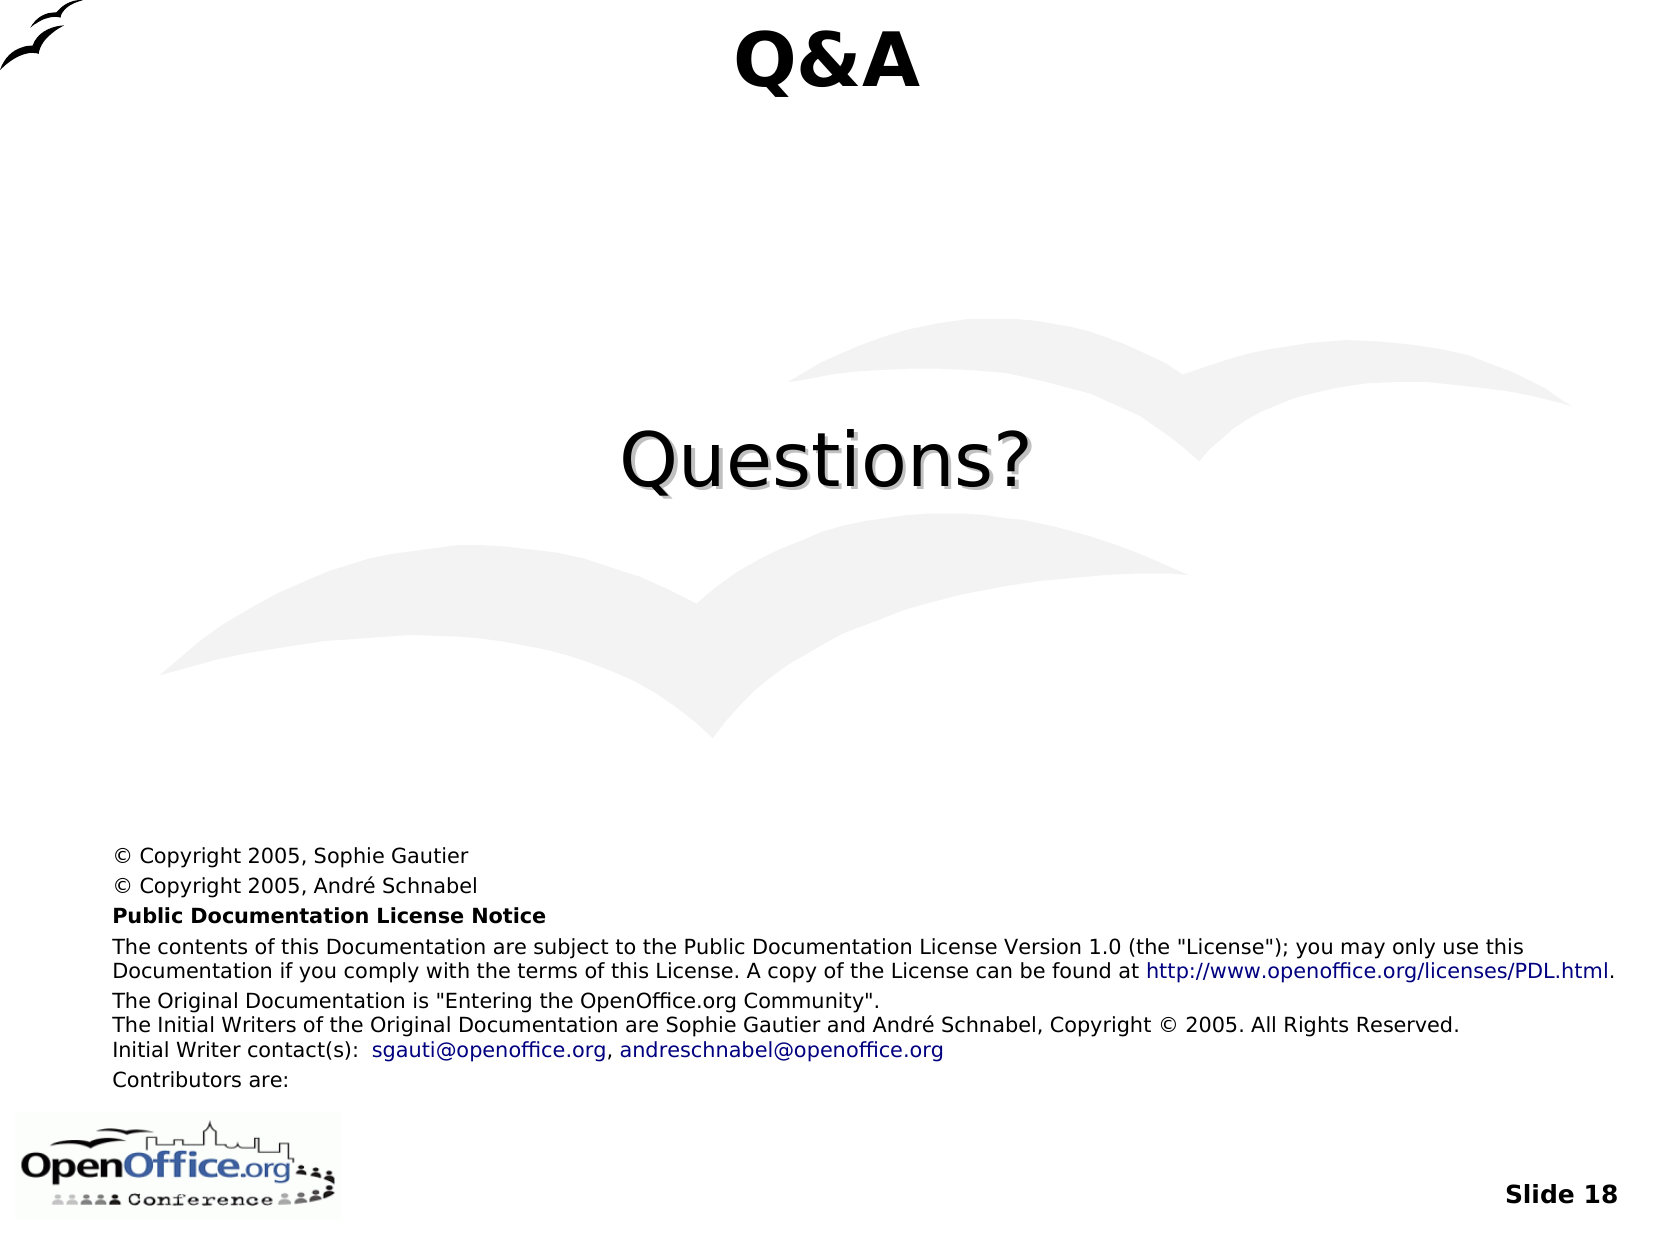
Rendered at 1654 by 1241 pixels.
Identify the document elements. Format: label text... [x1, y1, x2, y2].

title Q&A [0, 0, 1654, 121]
text_box © Copyright 2005, Sophie Gautier © Copyright 2005, André Schnabel Public Documentation License Notice The contents of this Documentation are subject to the Public Documentation License Version 1.0 (the "License"); you may only use this Documentation if you comply with the terms of this License. A copy of the License can be found at http://www.openoffice.org/licenses/PDL.html. The Original Documentation is "Entering the OpenOffice.org Community". The Initial Writers of the Original Documentation are Sophie Gautier and André Schnabel, Copyright © 2005. All Rights Reserved. Initial Writer contact(s): sgauti@openoffice.org, andreschnabel@openoffice.org Contributors are: [112, 844, 1619, 1093]
picture [15, 1112, 341, 1220]
text_box Questions? [619, 416, 1034, 505]
